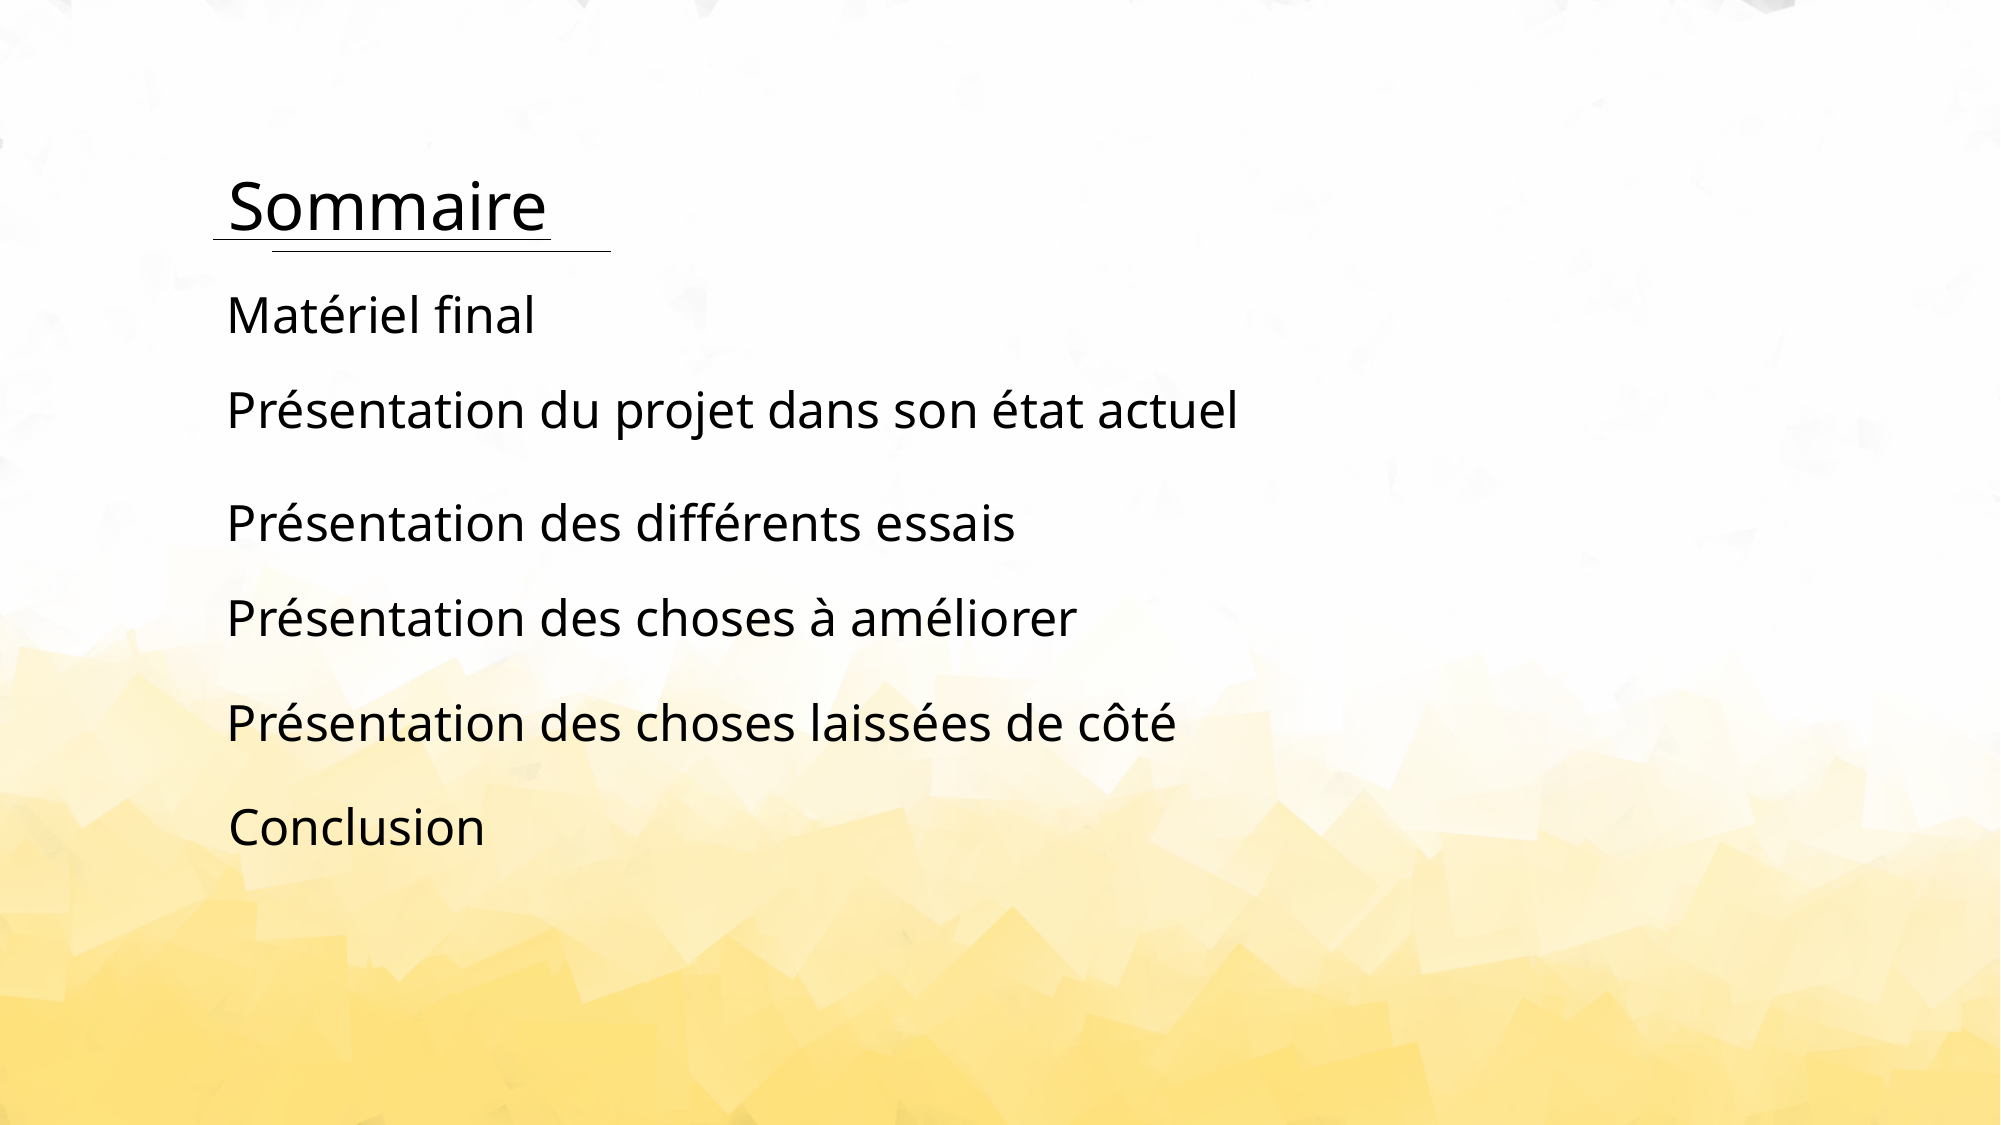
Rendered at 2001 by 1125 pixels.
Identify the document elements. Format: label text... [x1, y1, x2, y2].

text_box Présentation du projet dans son état actuel [211, 371, 1583, 448]
text_box Présentation des choses laissées de côté [211, 683, 1381, 760]
text_box Sommaire [213, 155, 812, 252]
text_box Conclusion [213, 787, 852, 864]
text_box Présentation des différents essais [211, 483, 1318, 621]
text_box Présentation des choses à améliorer [211, 579, 1238, 655]
text_box Matériel final [211, 276, 578, 352]
